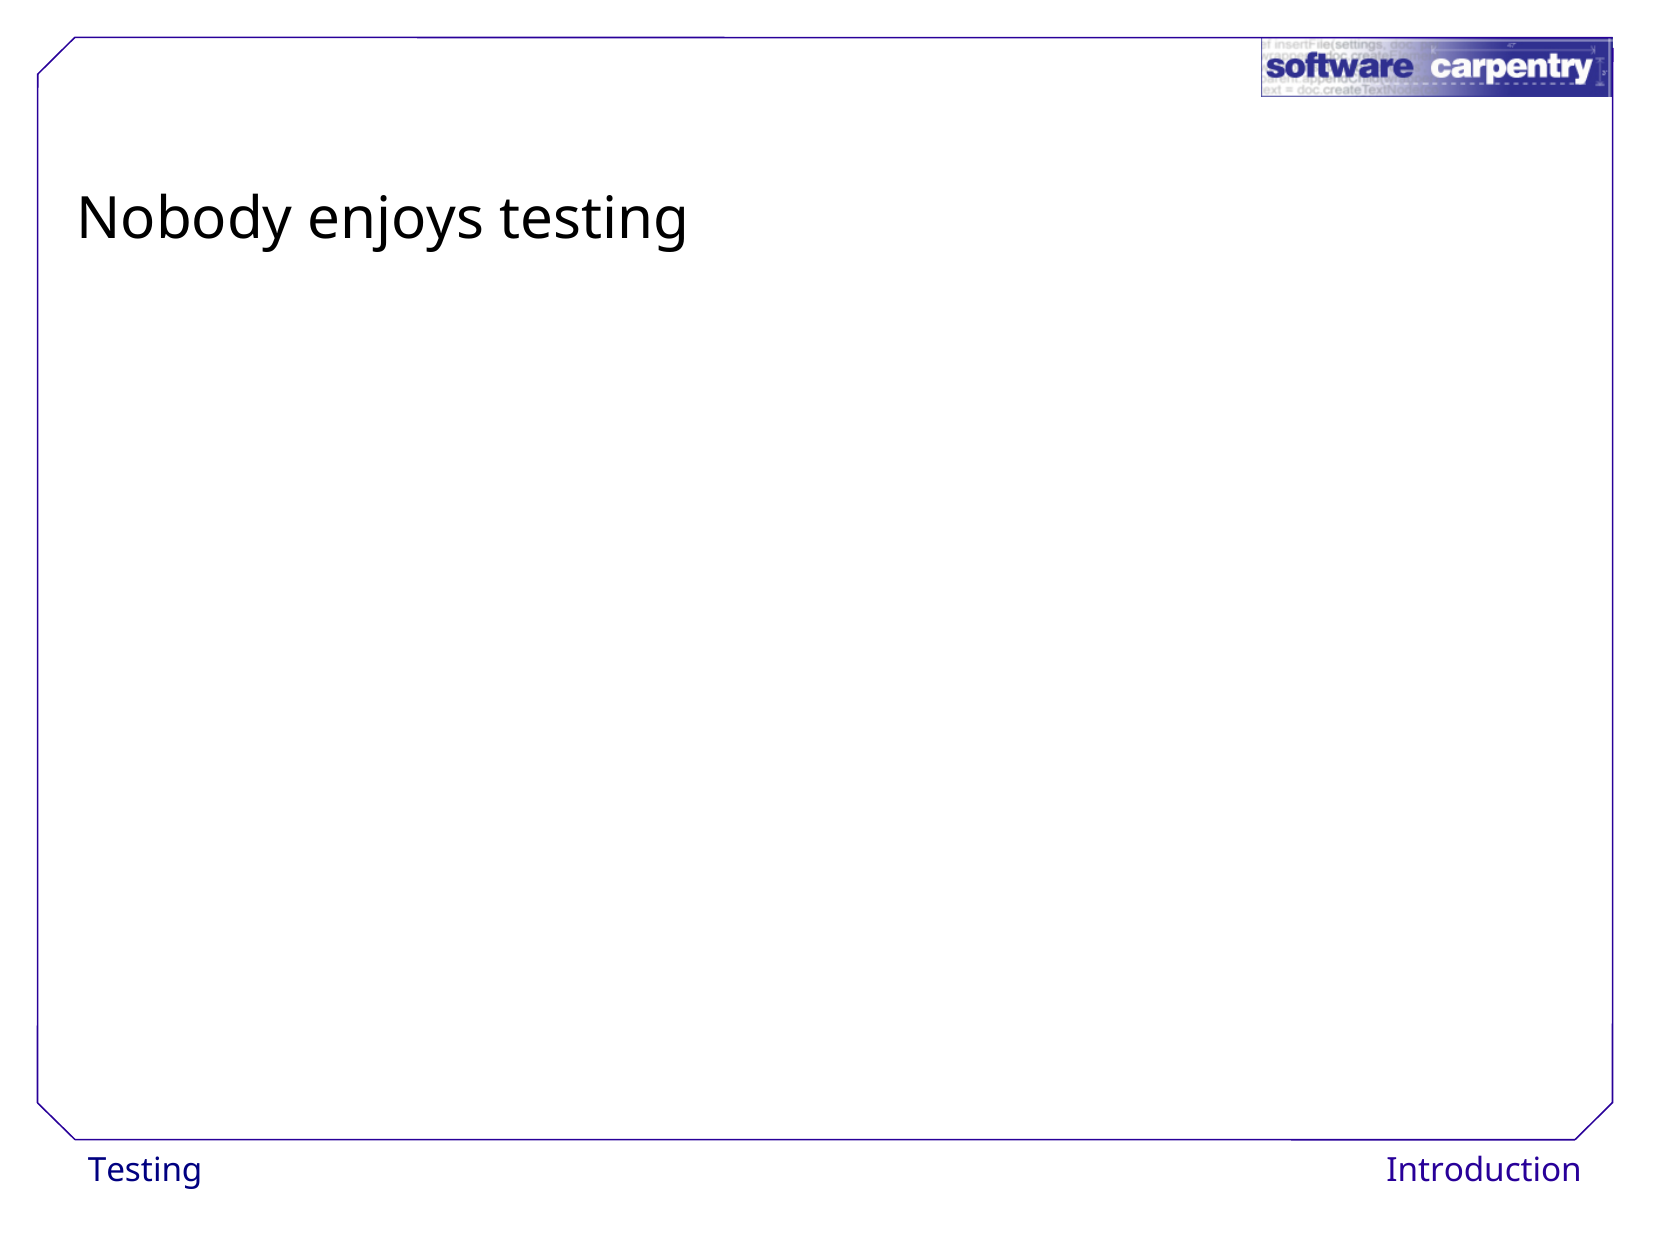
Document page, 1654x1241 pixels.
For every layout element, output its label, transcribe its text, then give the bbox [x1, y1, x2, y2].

picture [1261, 39, 1613, 97]
text_box Nobody enjoys testing [61, 138, 855, 259]
